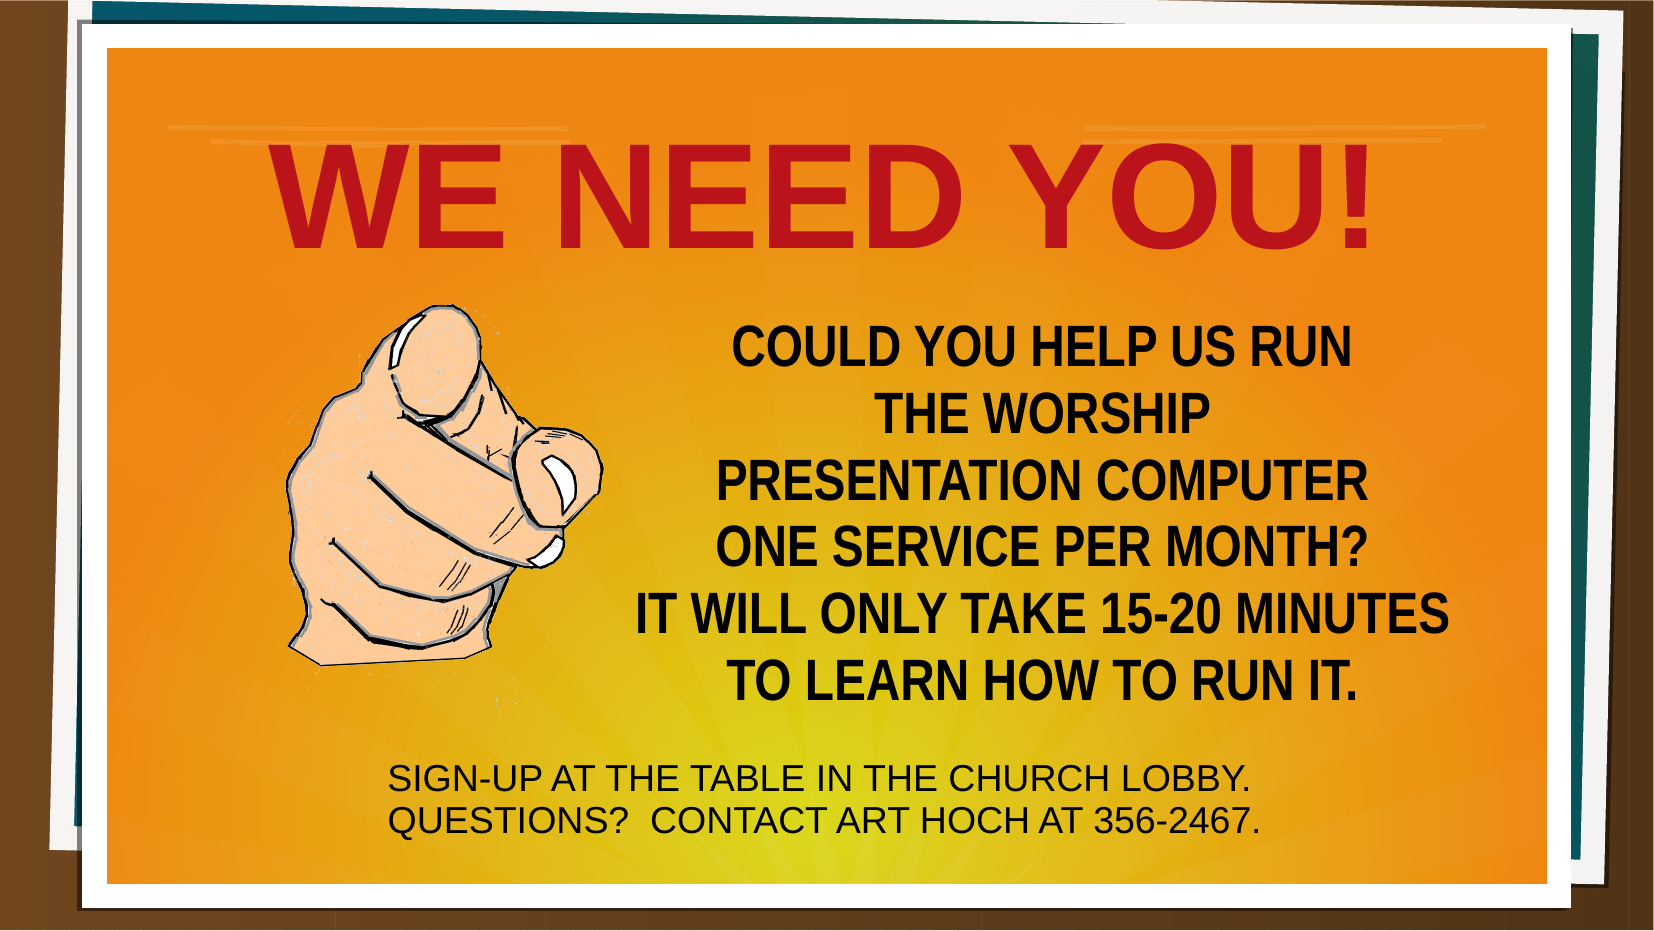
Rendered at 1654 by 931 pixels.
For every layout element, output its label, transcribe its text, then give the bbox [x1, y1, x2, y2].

text_box SIGN-UP AT THE TABLE IN THE CHURCH LOBBY. QUESTIONS? CONTACT ART HOCH AT 356-2467. [180, 750, 1471, 849]
text_box COULD YOU HELP US RUN THE WORSHIP PRESENTATION COMPUTER ONE SERVICE PER MONTH? IT WILL ONLY TAKE 15-20 MINUTES TO LEARN HOW TO RUN IT. [615, 304, 1471, 721]
text_box WE NEED YOU! [150, 105, 1501, 288]
picture [225, 241, 646, 721]
